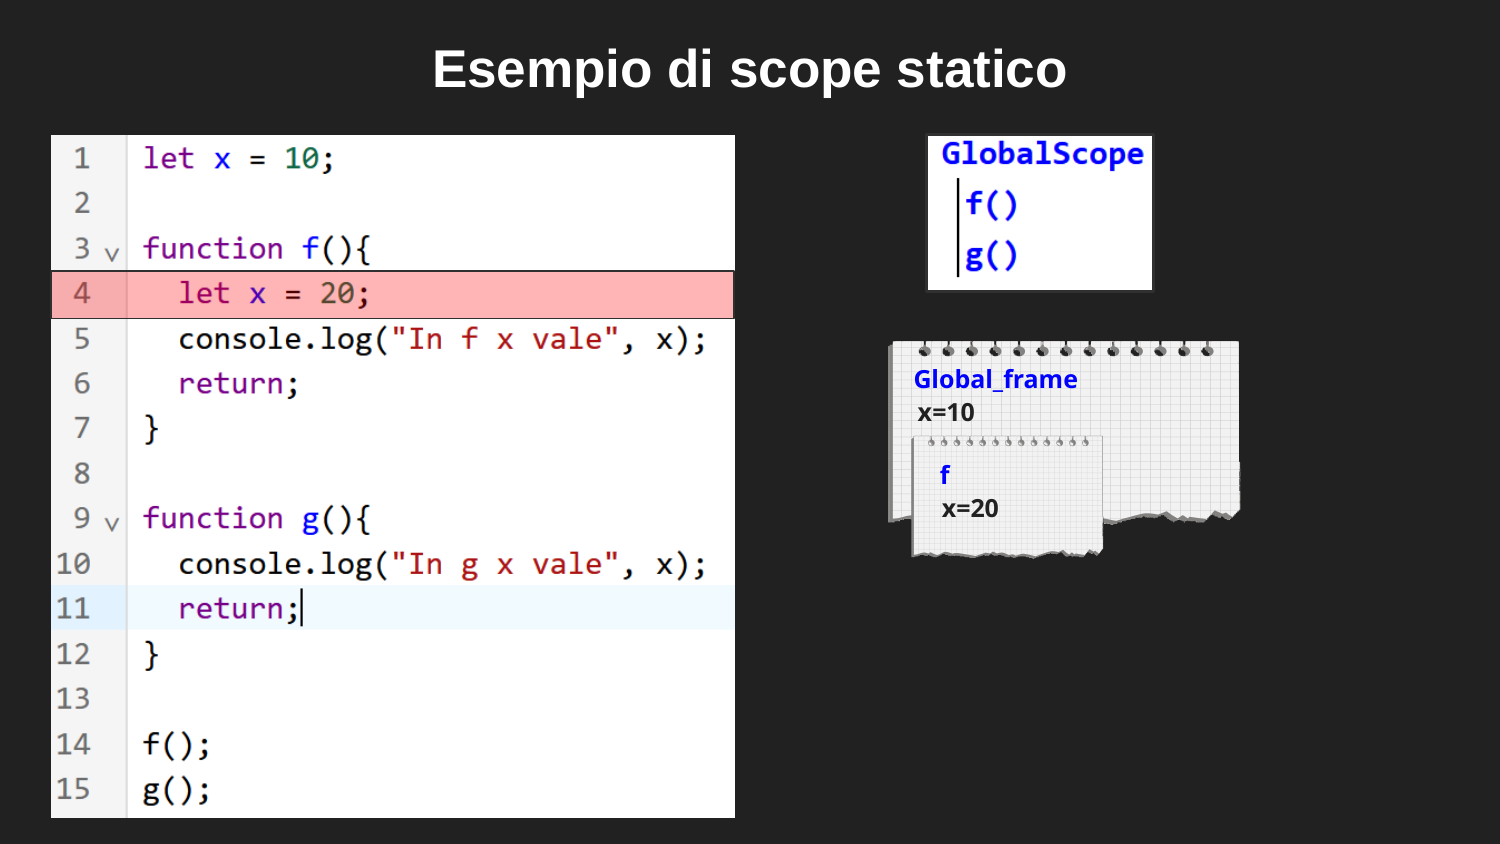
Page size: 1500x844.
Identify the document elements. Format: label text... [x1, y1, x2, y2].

picture [882, 338, 1249, 561]
picture [928, 136, 1153, 290]
text_box f [924, 465, 1051, 505]
text_box [51, 271, 735, 319]
title Esempio di scope statico [51, 20, 1449, 114]
picture [51, 319, 735, 818]
picture [51, 135, 735, 271]
text_box Global_frame [898, 369, 1175, 409]
text_box x=10 [902, 402, 1180, 442]
text_box x=20 [926, 498, 1053, 537]
